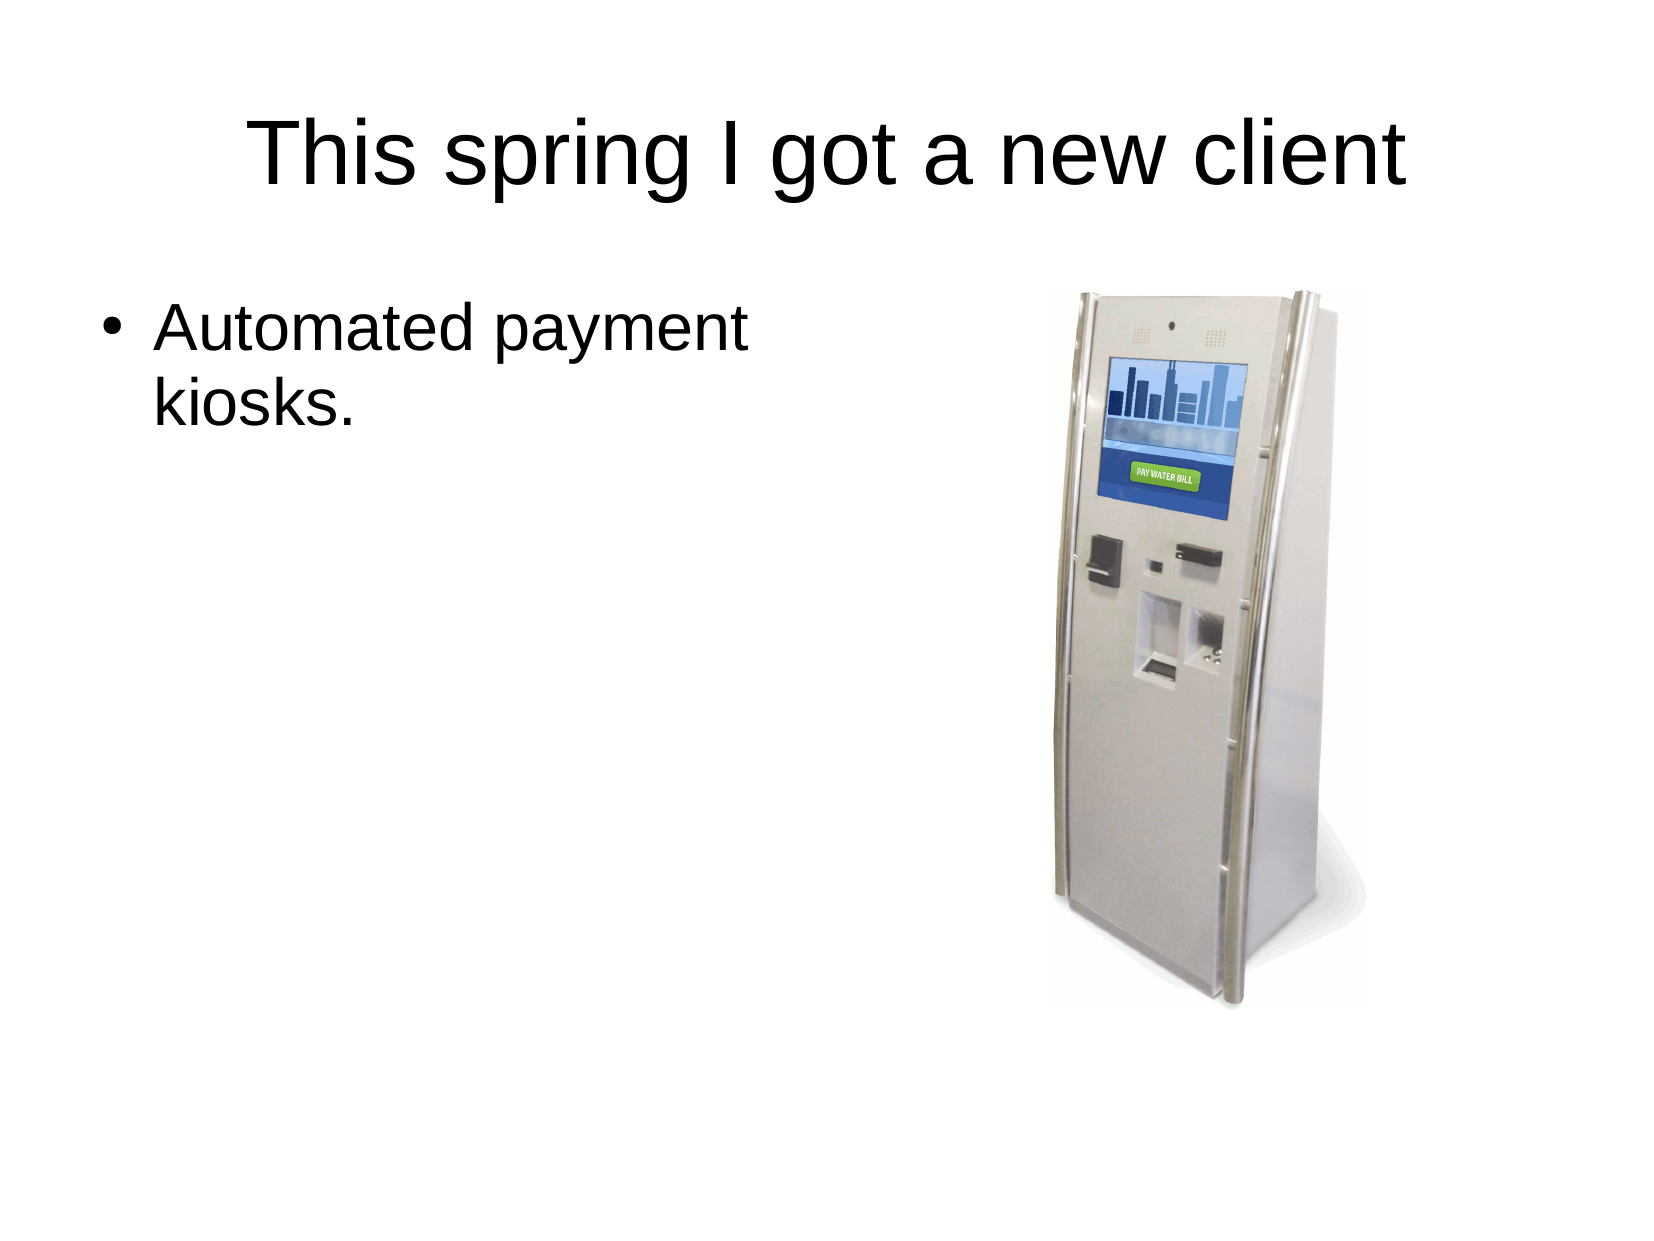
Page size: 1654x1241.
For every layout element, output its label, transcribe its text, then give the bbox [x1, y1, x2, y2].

title This spring I got a new client [82, 49, 1571, 257]
list Automated payment kiosks. [82, 290, 809, 1010]
picture [1050, 290, 1367, 1010]
